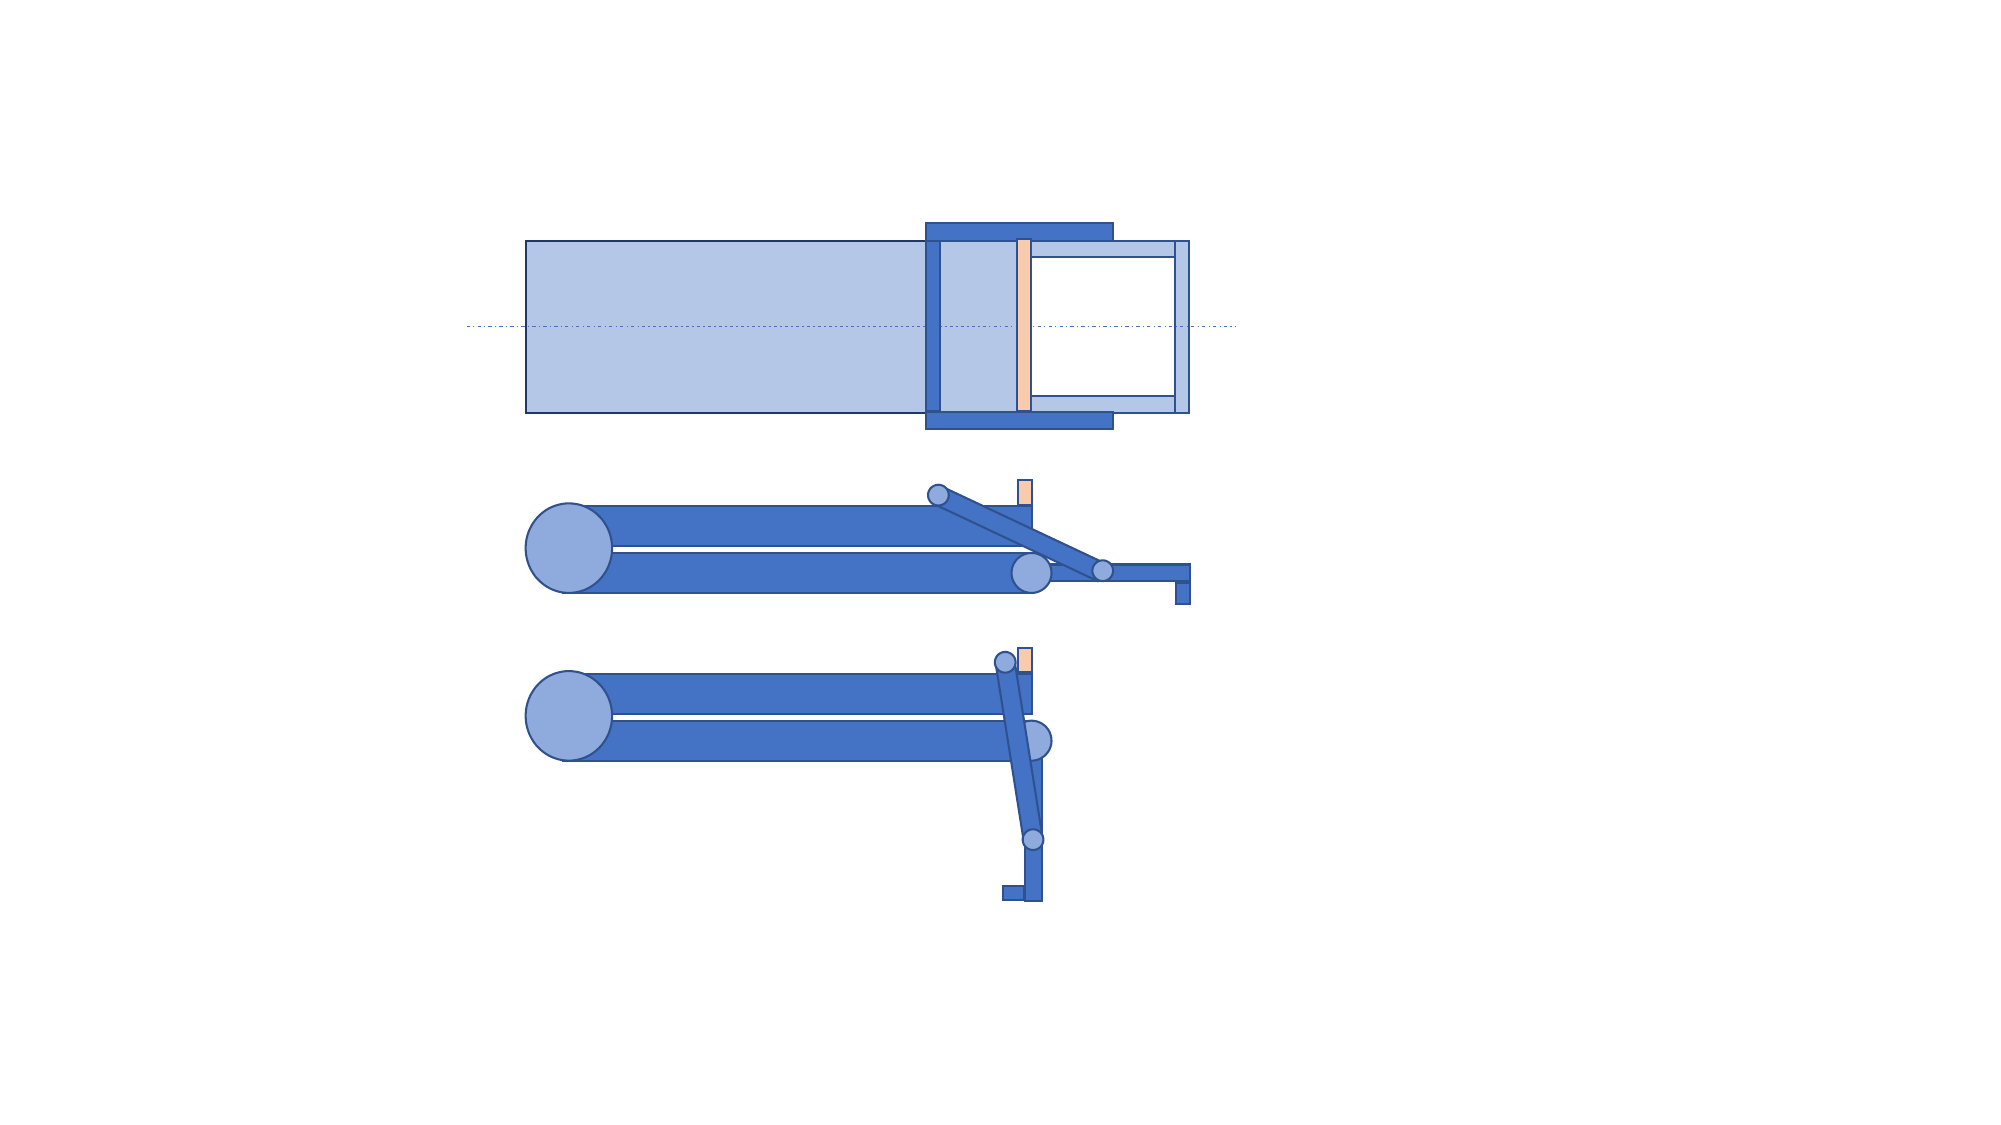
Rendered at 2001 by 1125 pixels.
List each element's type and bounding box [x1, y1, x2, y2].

text_box [526, 223, 1189, 429]
text_box [525, 484, 1190, 593]
text_box [1176, 583, 1190, 604]
text_box [1018, 648, 1032, 672]
text_box [1003, 886, 1024, 900]
text_box [1018, 480, 1032, 505]
text_box [525, 651, 1052, 901]
